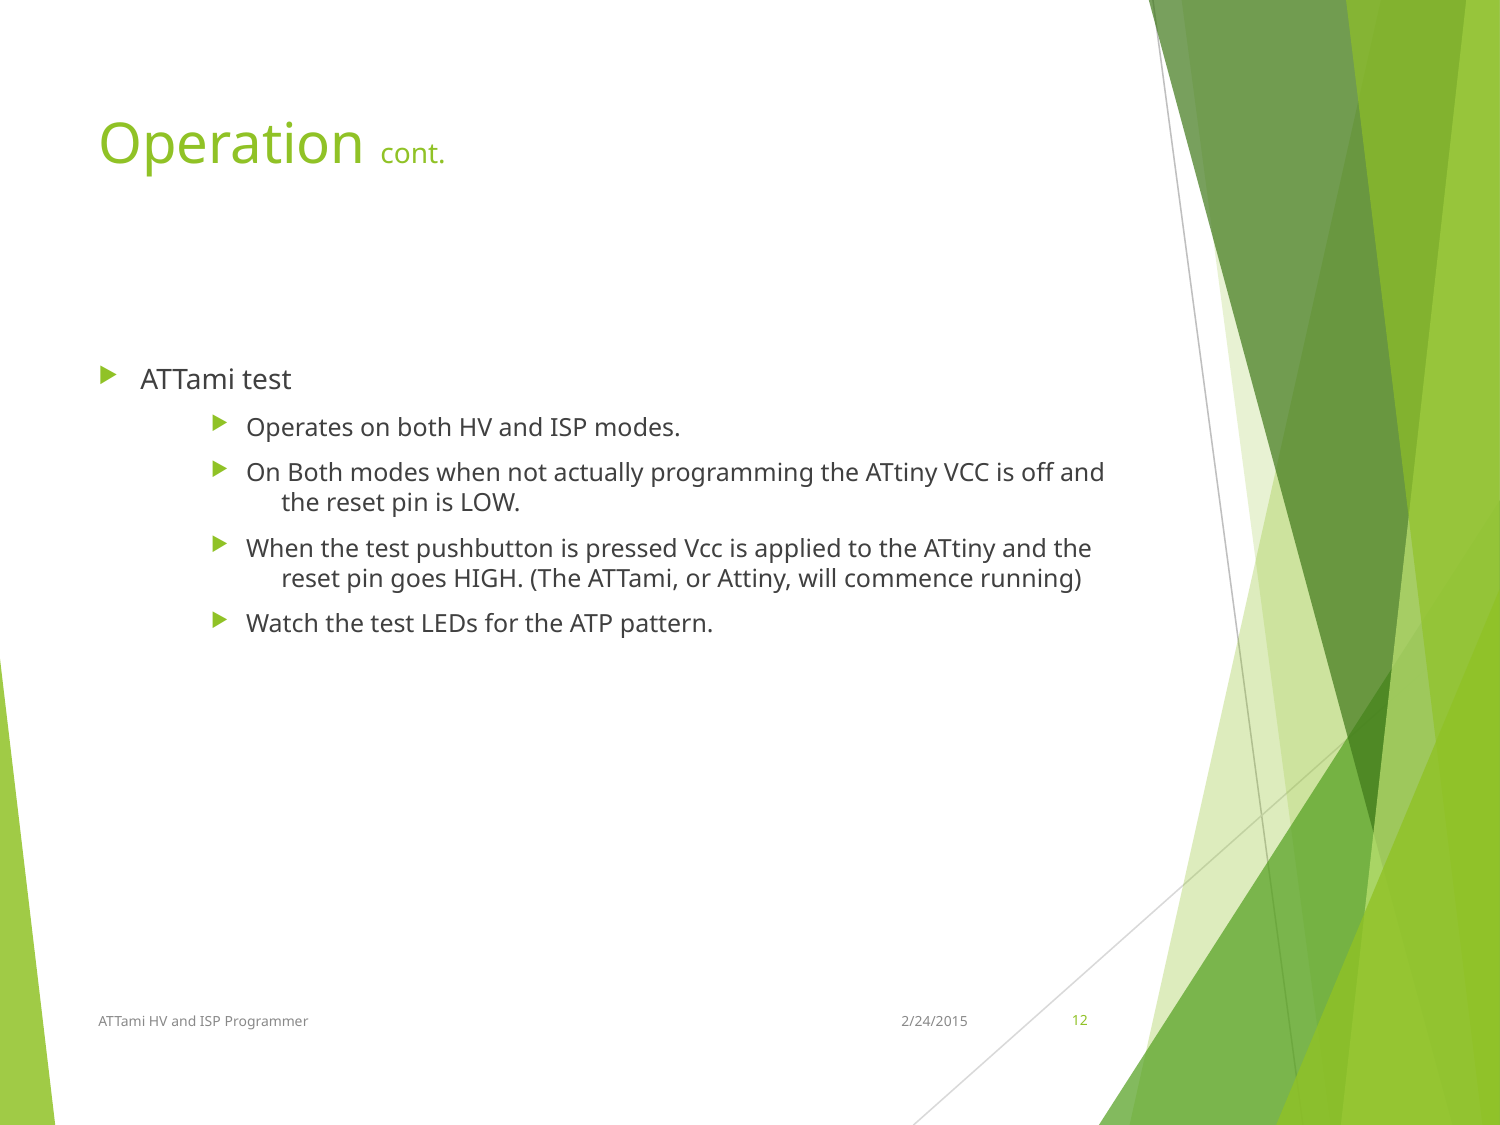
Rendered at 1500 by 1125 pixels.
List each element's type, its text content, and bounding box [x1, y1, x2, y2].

text_box ATTami HV and ISP Programmer [83, 991, 859, 1051]
text_box [1056, 991, 1142, 1051]
title Operation cont. [83, 99, 1142, 317]
list ATTami test Operates on both HV and ISP modes. On Both modes when not actually programming the ATtiny VCC is off and the reset pin is LOW. When the test pushbutton is pressed Vcc is applied to the ATtiny and the reset pin goes HIGH. (The ATTami, or Attiny, will commence running) Watch the test LEDs for the ATP pattern. [83, 354, 1142, 992]
text_box 2/24/2015 [886, 991, 999, 1051]
